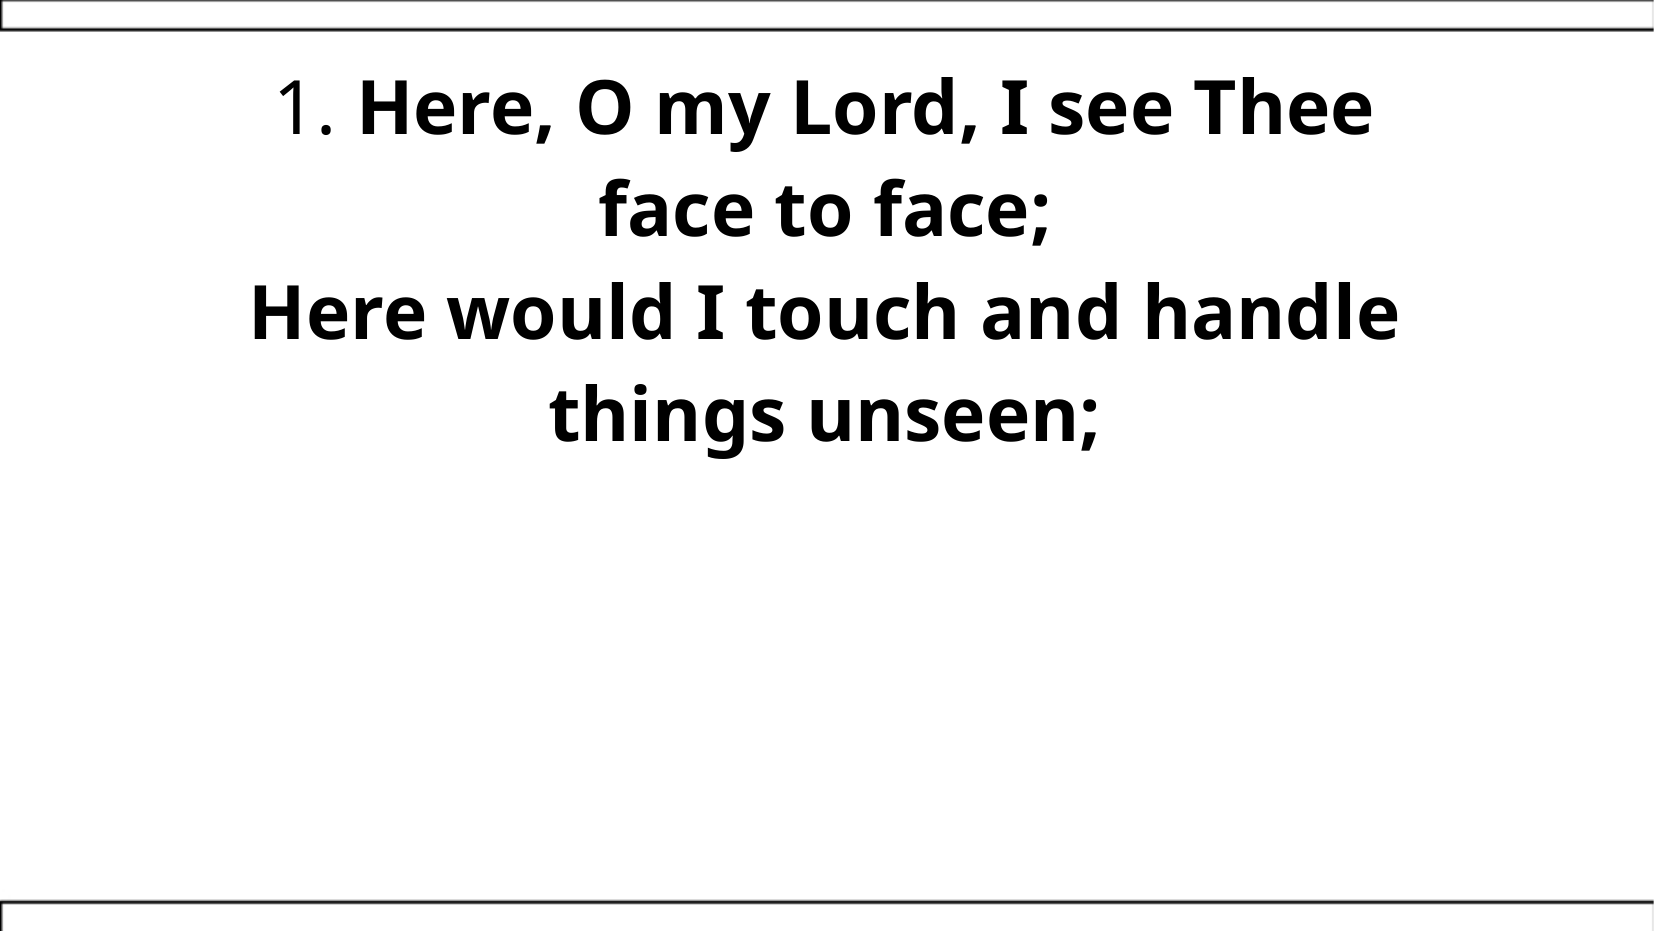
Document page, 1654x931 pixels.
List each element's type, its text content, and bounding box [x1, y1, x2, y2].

picture [0, 0, 1654, 931]
text_box 1. Here, O my Lord, I see Thee face to face; Here would I touch and handle things unseen; [75, 46, 1576, 481]
